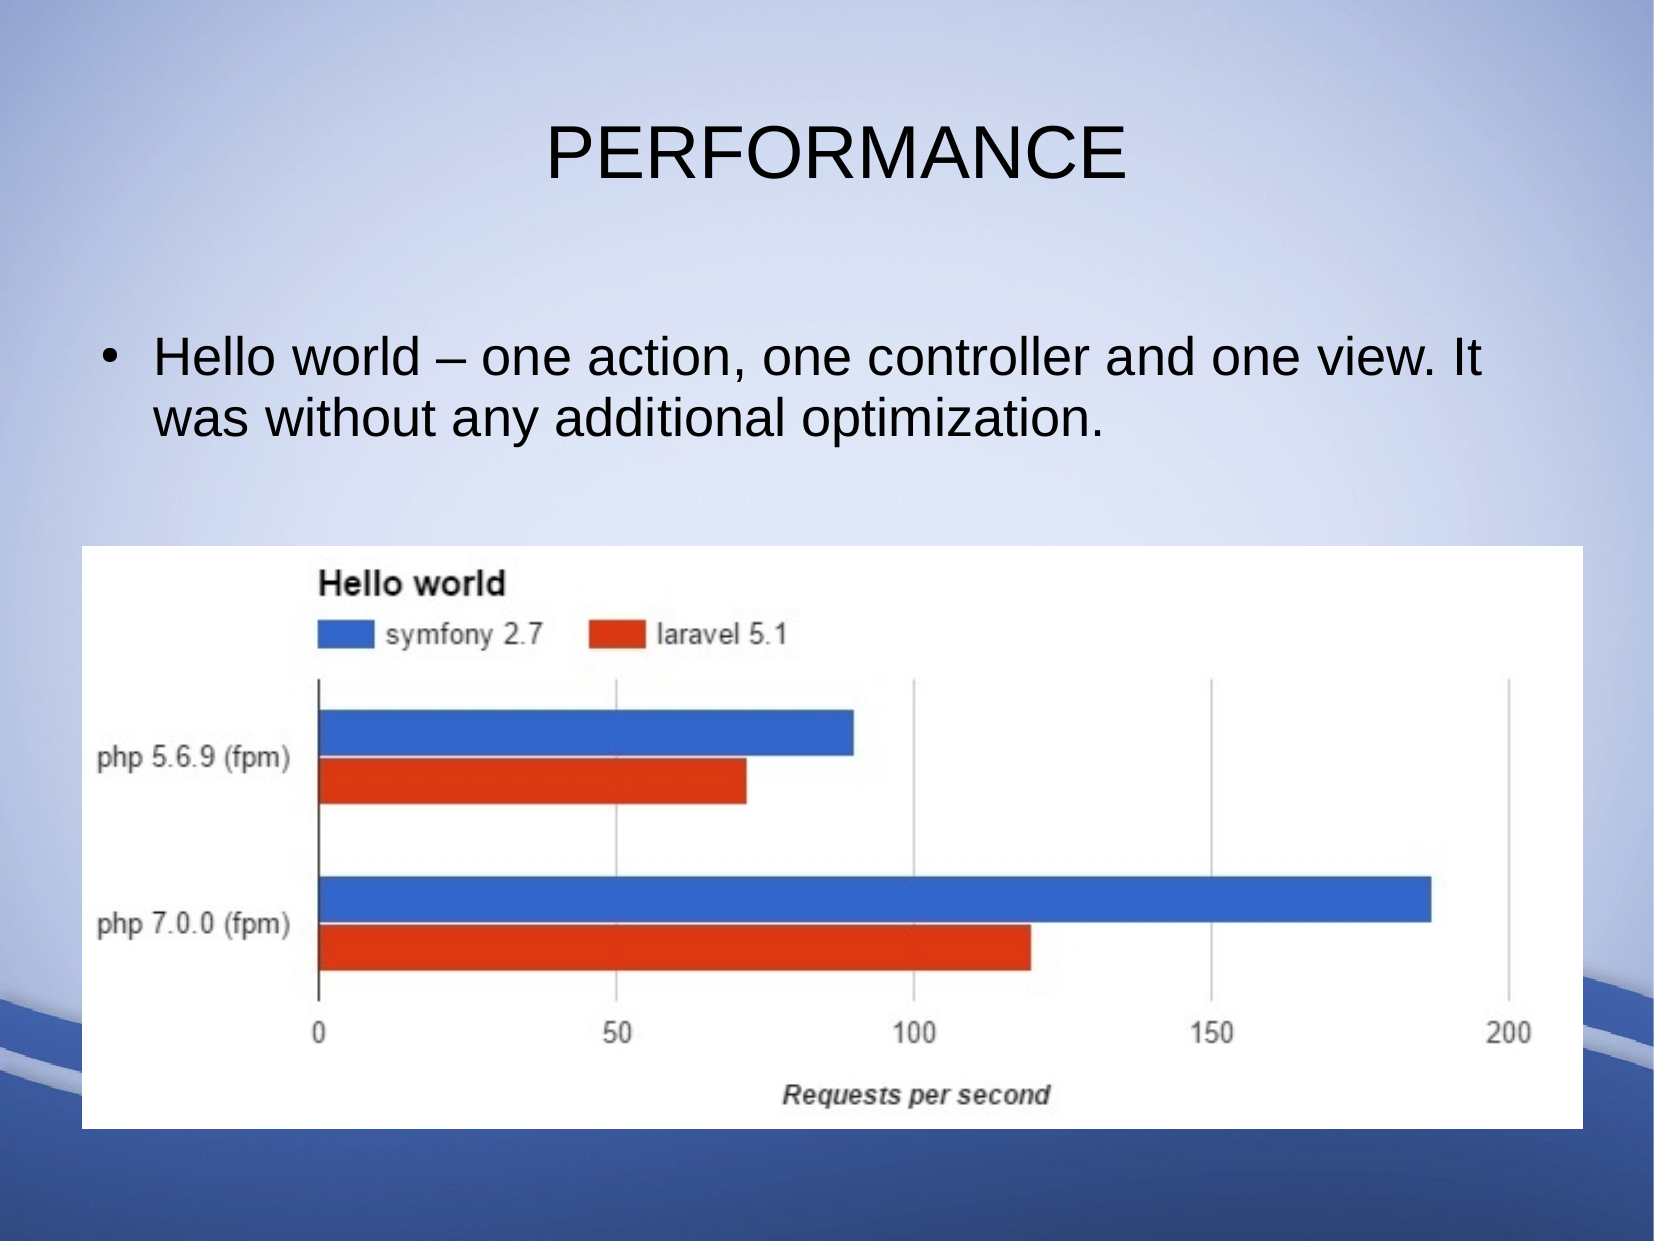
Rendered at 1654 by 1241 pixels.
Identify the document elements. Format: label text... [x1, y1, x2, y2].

picture [0, 0, 1654, 1241]
title PERFORMANCE [82, 49, 1571, 257]
list Hello world – one action, one controller and one view. It was without any additional optimization. [82, 326, 1571, 546]
